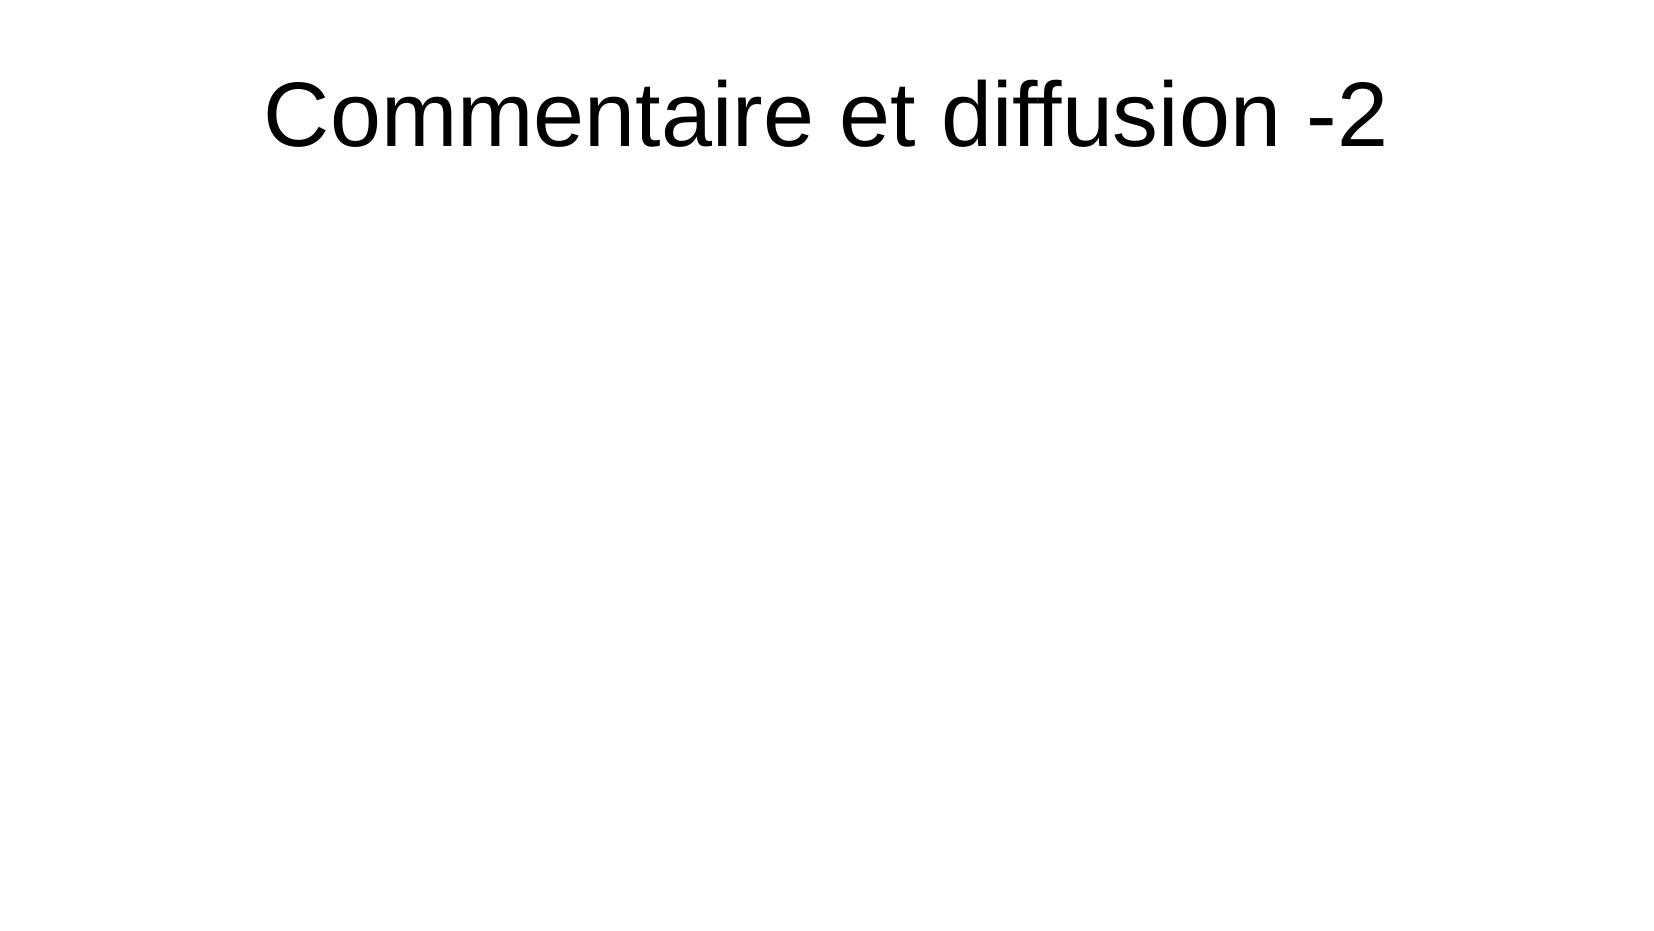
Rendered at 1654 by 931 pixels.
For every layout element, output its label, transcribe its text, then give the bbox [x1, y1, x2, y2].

title Commentaire et diffusion -2 [82, 37, 1571, 193]
